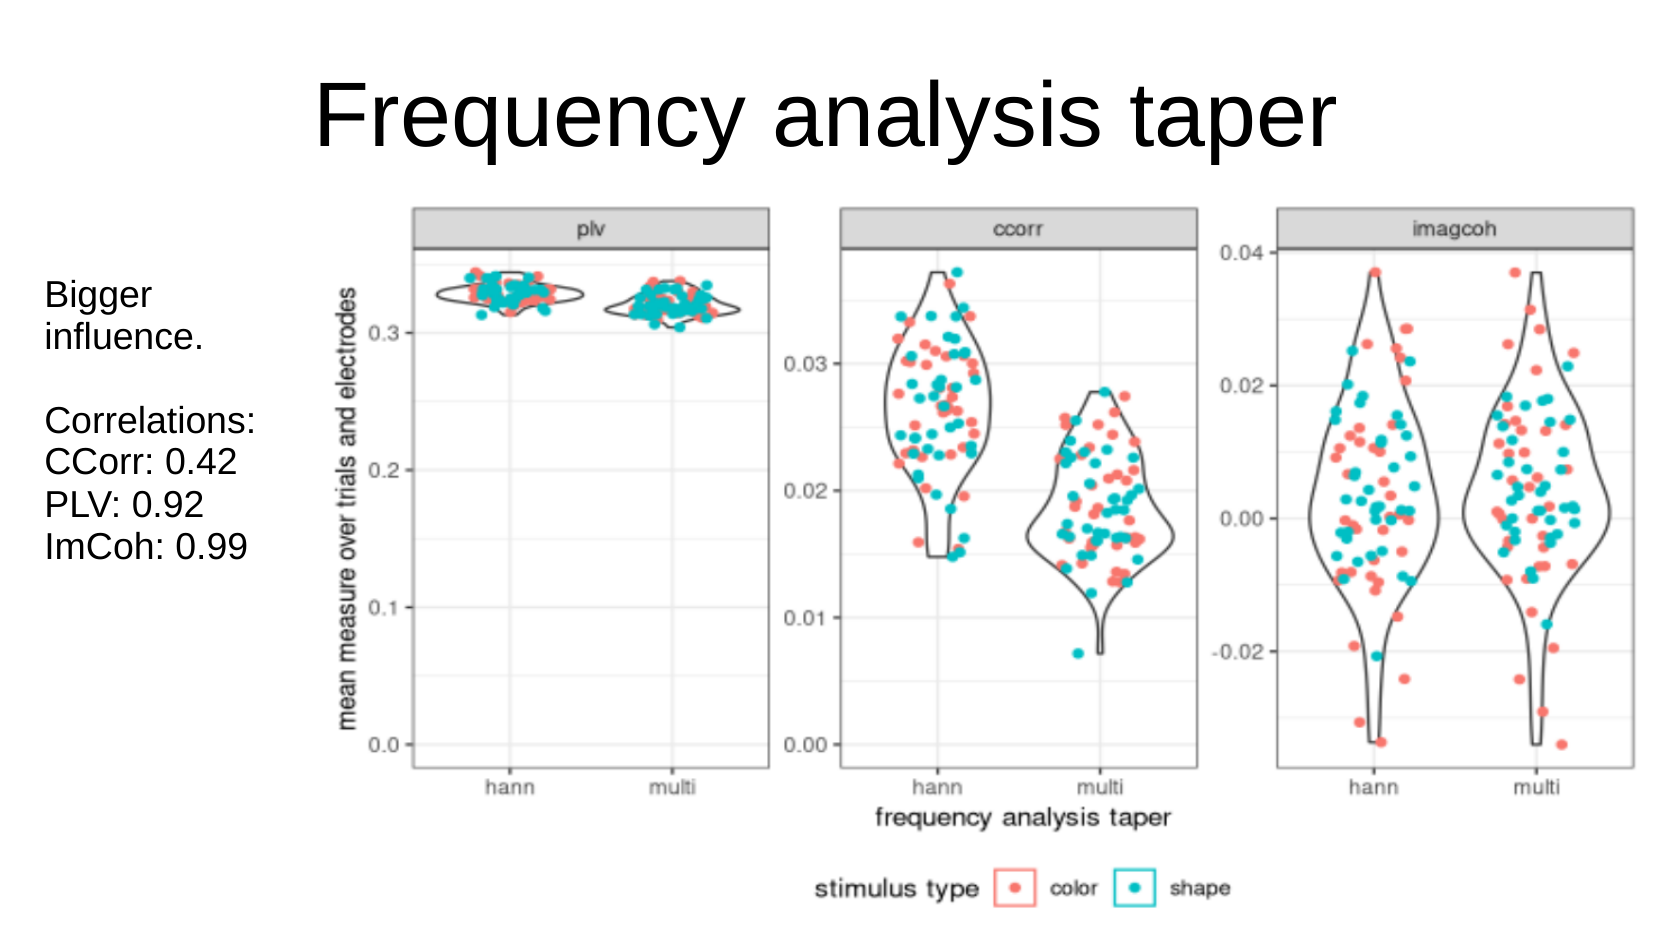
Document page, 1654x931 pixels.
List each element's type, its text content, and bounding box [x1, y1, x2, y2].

title Frequency analysis taper [82, 37, 1571, 193]
picture [324, 192, 1654, 931]
text_box Bigger influence. Correlations: CCorr: 0.42 PLV: 0.92 ImCoh: 0.99 [29, 265, 296, 575]
